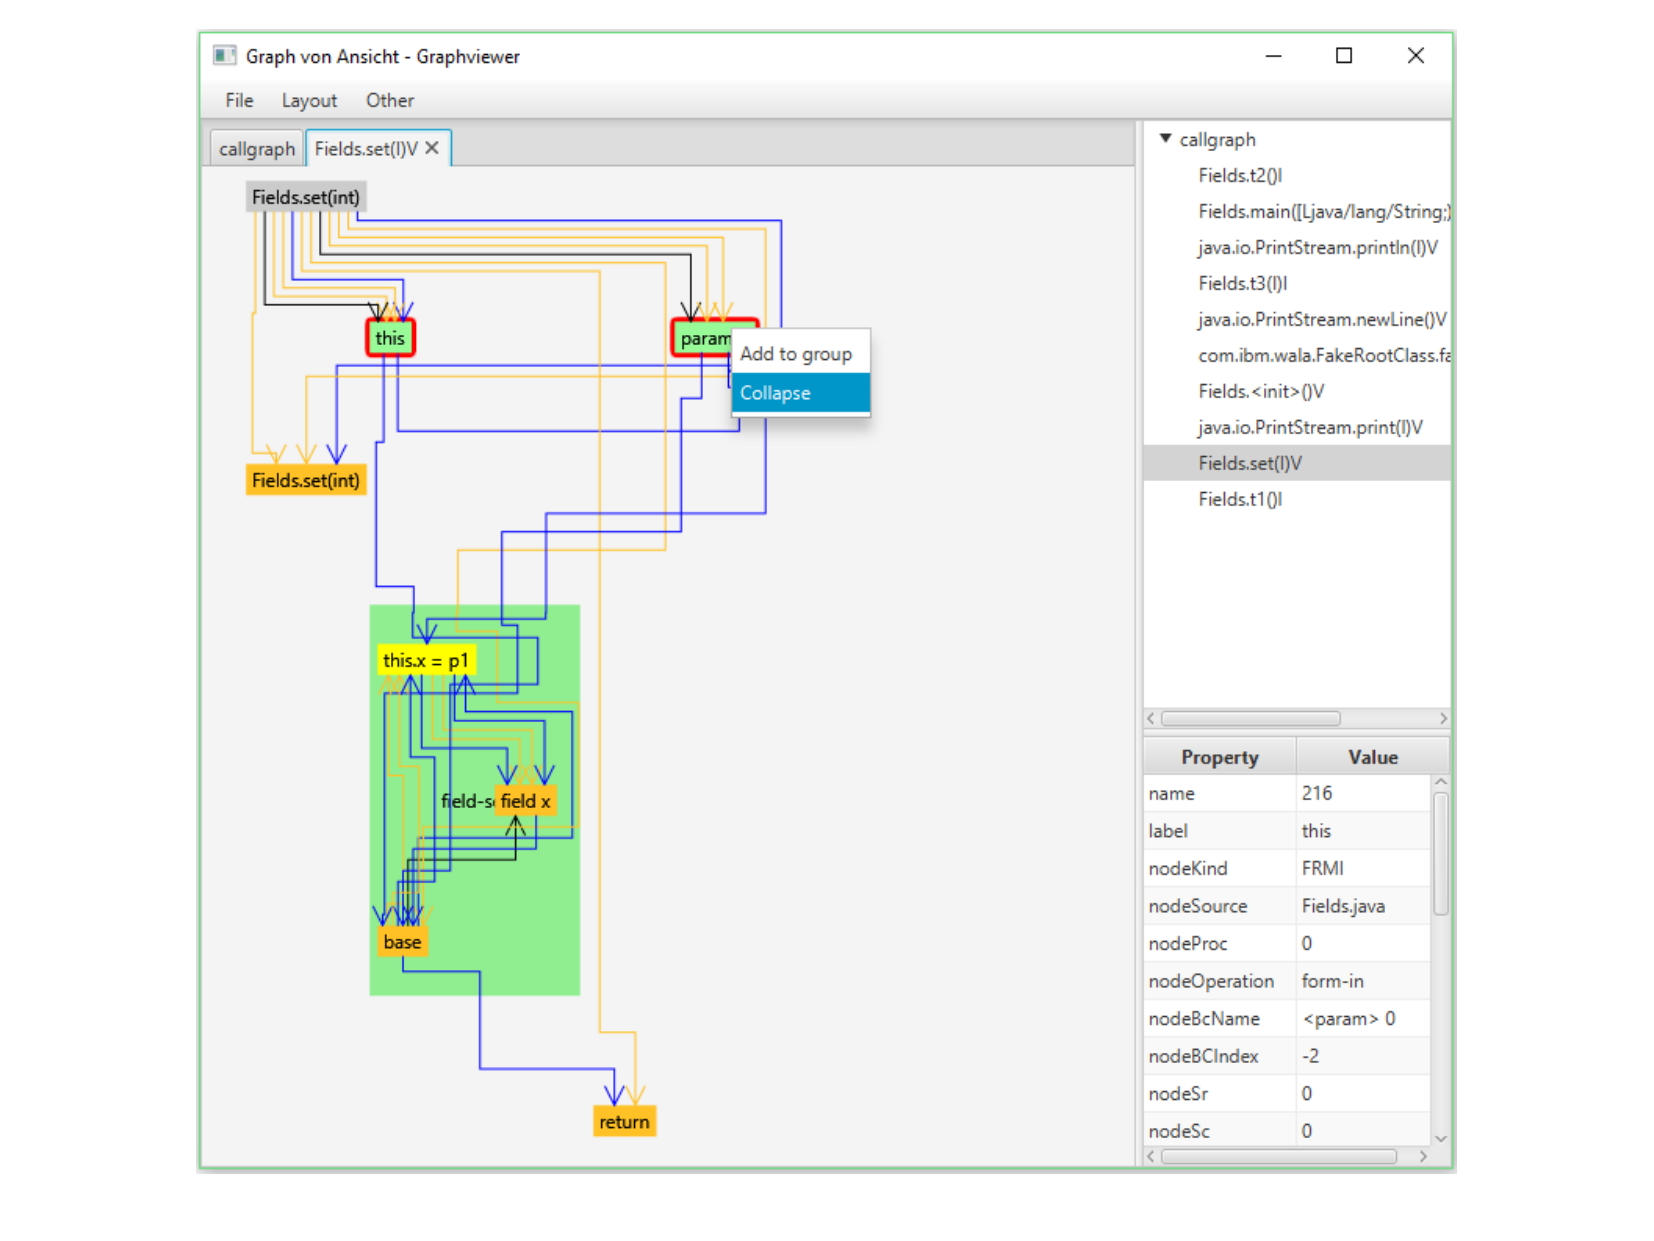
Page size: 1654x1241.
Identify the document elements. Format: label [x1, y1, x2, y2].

picture [196, 29, 1457, 1174]
